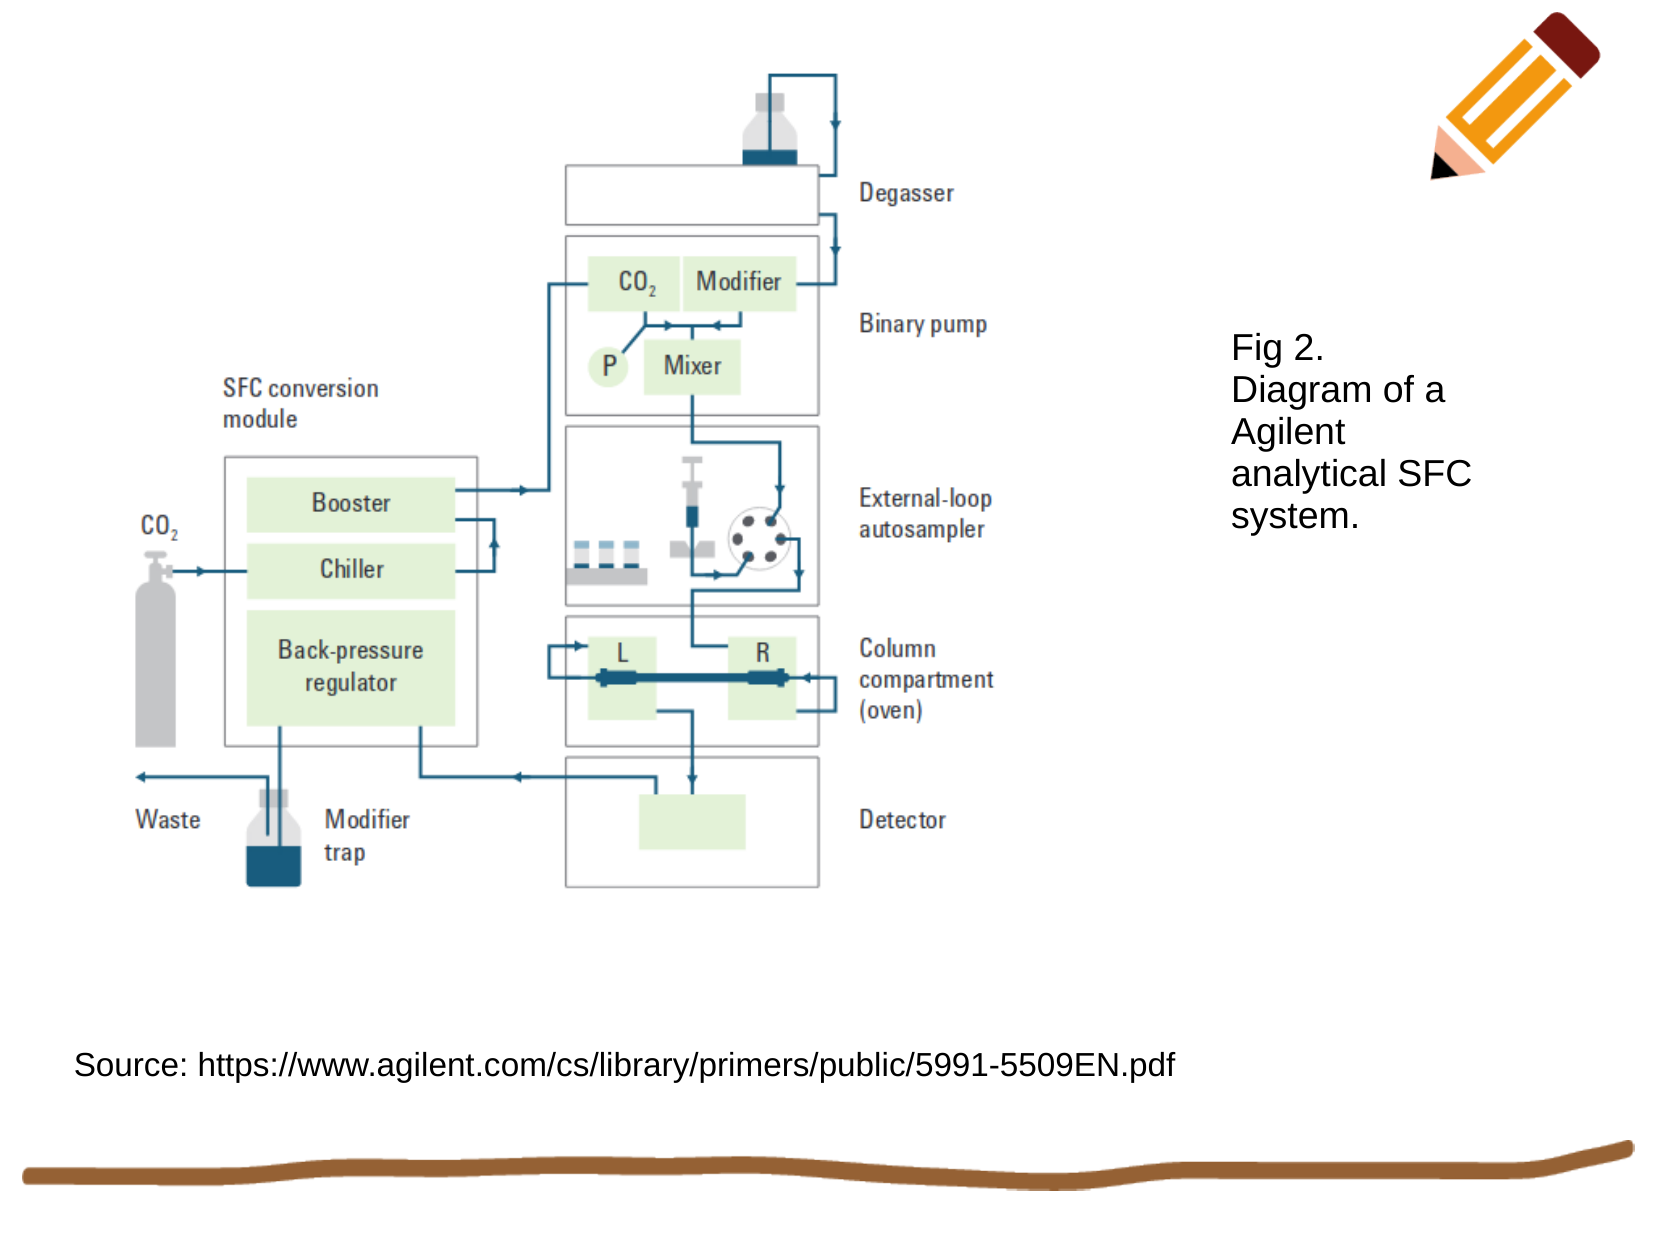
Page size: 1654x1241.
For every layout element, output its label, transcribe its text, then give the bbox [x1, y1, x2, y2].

text_box Fig 2. Diagram of a Agilent analytical SFC system. [1216, 318, 1489, 544]
picture [23, 47, 1063, 918]
picture [22, 1140, 1635, 1191]
text_box Source: https://www.agilent.com/cs/library/primers/public/5991-5509EN.pdf [59, 1039, 1536, 1092]
picture [1430, 12, 1601, 181]
